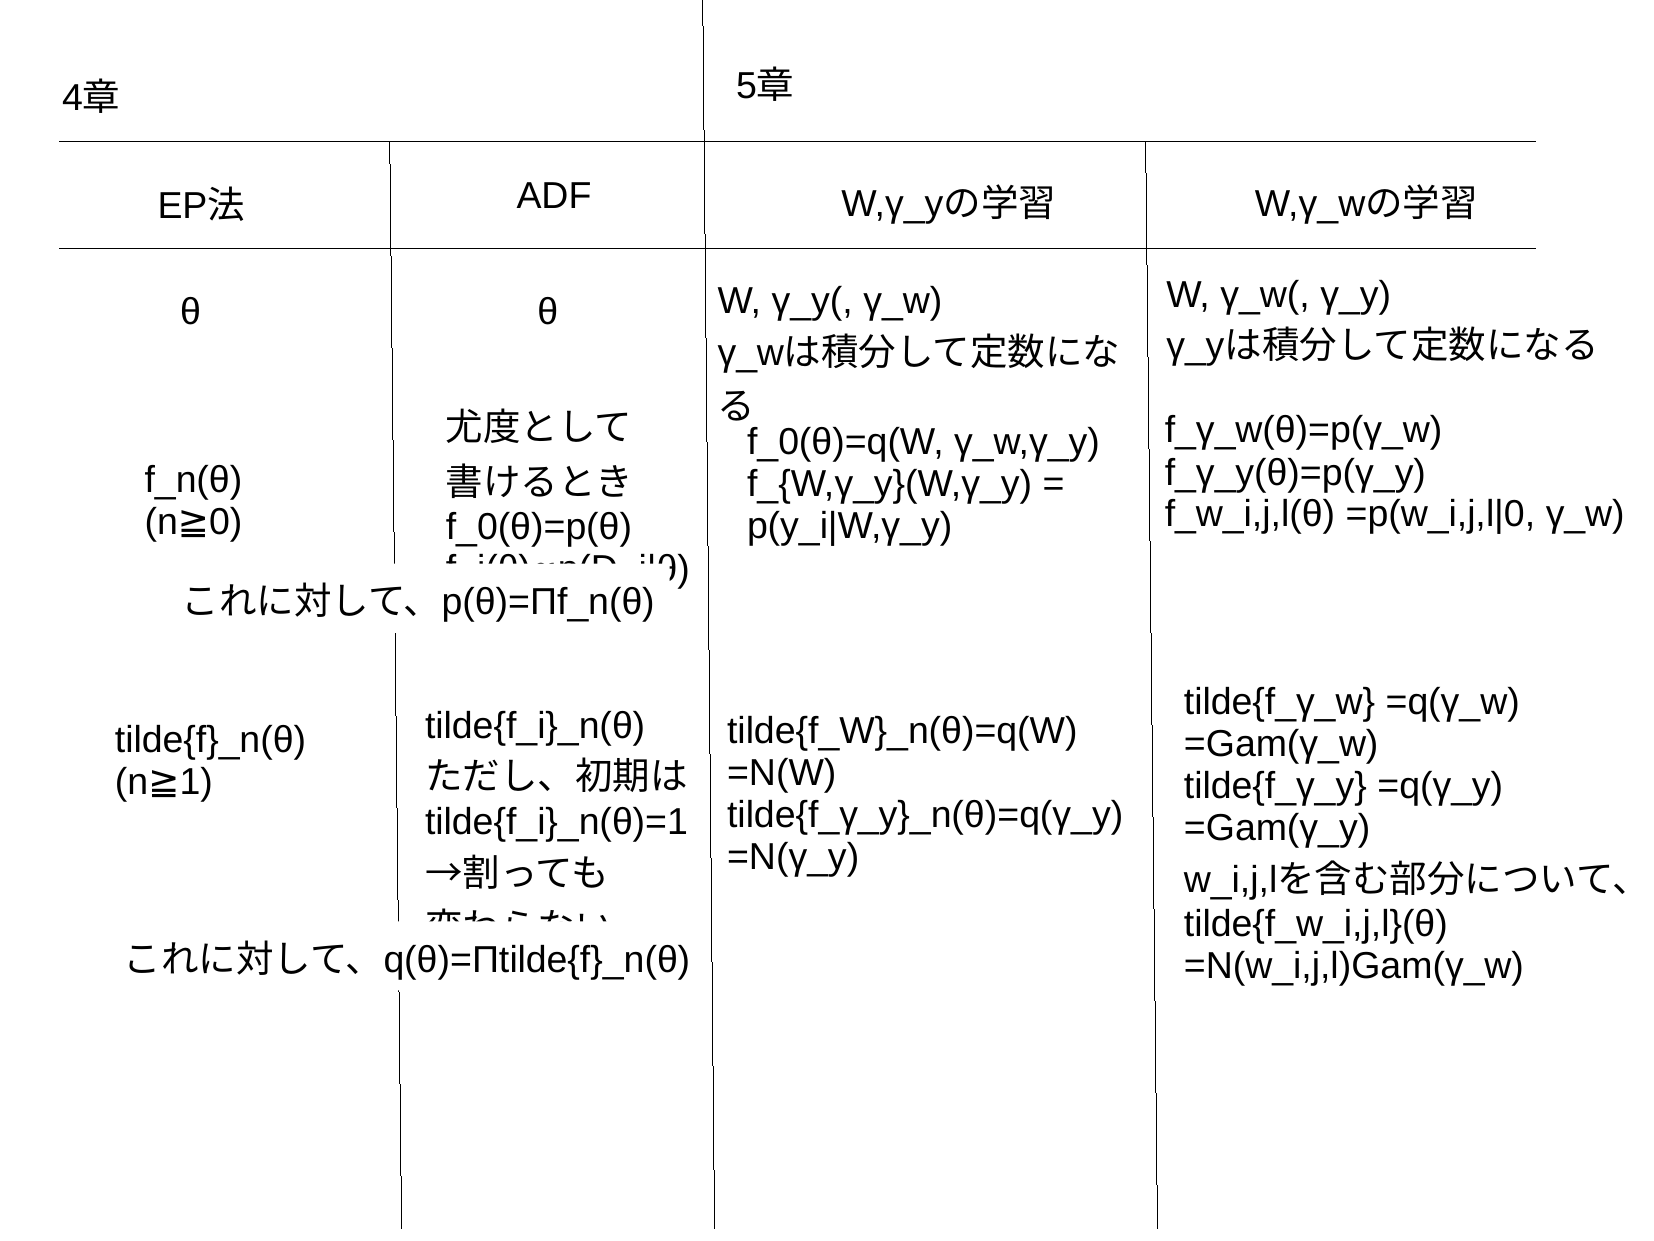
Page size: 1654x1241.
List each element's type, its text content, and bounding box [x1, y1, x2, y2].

text_box θ [165, 283, 216, 341]
text_box W,γ_yの学習 [826, 165, 1086, 225]
text_box W, γ_y(, γ_w) γ_wは積分して定数になる [702, 272, 1158, 414]
text_box tilde{f_i}_n(θ) ただし、初期は tilde{f_i}_n(θ)=1 →割っても 変わらない [410, 696, 703, 909]
text_box これに対して、q(θ)=Πtilde{f}_n(θ) [109, 921, 674, 979]
text_box 5章 [721, 47, 810, 105]
text_box θ [522, 283, 573, 341]
text_box f_γ_w(θ)=p(γ_w) f_γ_y(θ)=p(γ_y) f_w_i,j,l(θ) =p(w_i,j,l|0, γ_w) [1149, 401, 1648, 543]
text_box f_0(θ)=q(W, γ_w,γ_y) f_{W,γ_y}(W,γ_y) = p(y_i|W,γ_y) [732, 413, 1114, 555]
text_box ADF [501, 167, 620, 225]
text_box tilde{f}_n(θ) (n≧1) [100, 710, 322, 810]
text_box tilde{f_W}_n(θ)=q(W) =N(W) tilde{f_γ_y}_n(θ)=q(γ_y) =N(γ_y) [712, 702, 1138, 886]
text_box tilde{f_γ_w} =q(γ_w) =Gam(γ_w) tilde{f_γ_y} =q(γ_y) =Gam(γ_y) w_i,j,lを含む部分について、 tilde{f_w_i,j,l}(θ) =N(w_i,j,l)Gam(γ_w) [1169, 673, 1639, 983]
text_box EP法 [142, 167, 260, 225]
text_box W,γ_wの学習 [1240, 165, 1500, 225]
text_box これに対して、p(θ)=Πf_n(θ) [167, 563, 638, 621]
text_box W, γ_w(, γ_y) γ_yは積分して定数になる [1151, 265, 1626, 365]
text_box 4章 [47, 59, 136, 116]
text_box 尤度として 書けるとき f_0(θ)=p(θ) f_i(θ)∝p(D_i|θ) [431, 389, 700, 564]
text_box f_n(θ) (n≧0) [129, 451, 258, 550]
